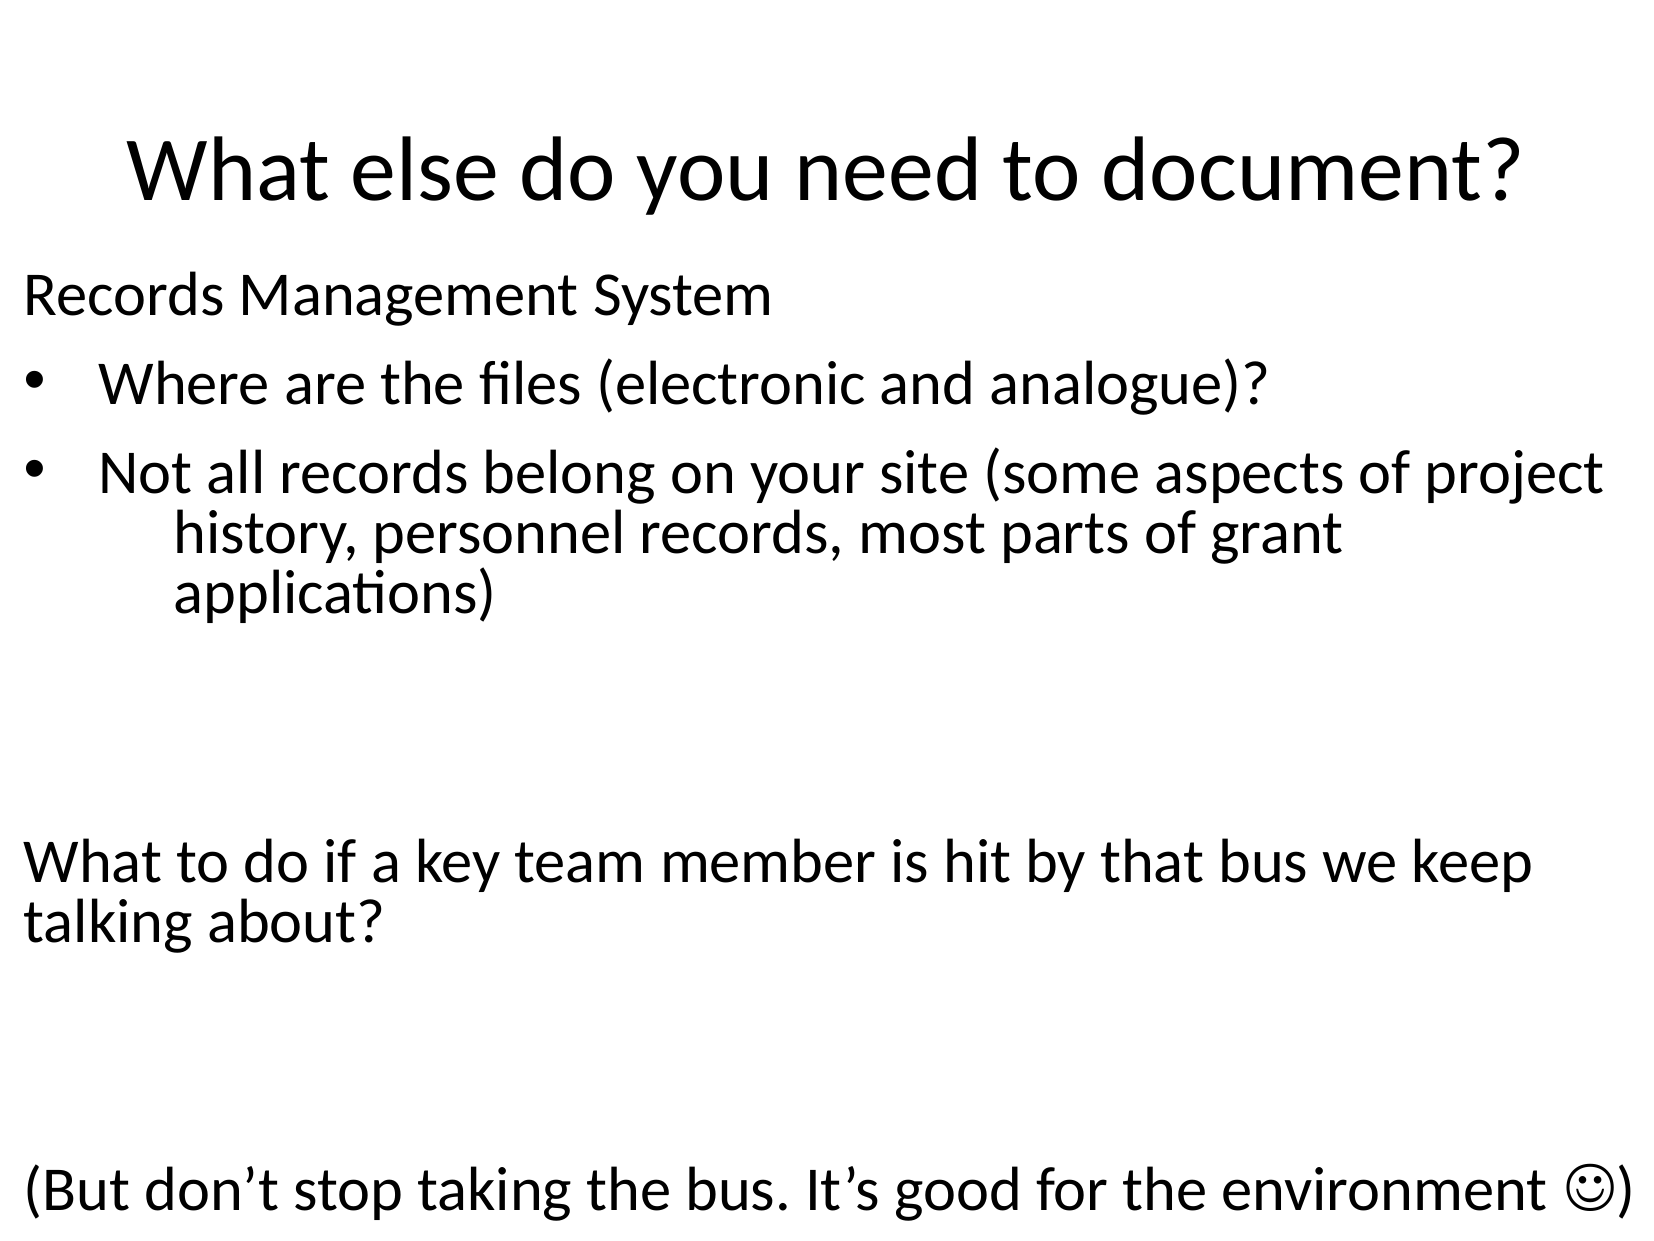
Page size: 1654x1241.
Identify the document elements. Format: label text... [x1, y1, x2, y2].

list Records Management System Where are the files (electronic and analogue)? Not all records belong on your site (some aspects of project history, personnel records, most parts of grant applications) What to do if a key team member is hit by that bus we keep talking about? (But don’t stop taking the bus. It’s good for the environment ) [23, 267, 1654, 1225]
title What else do you need to document? [82, 60, 1571, 267]
